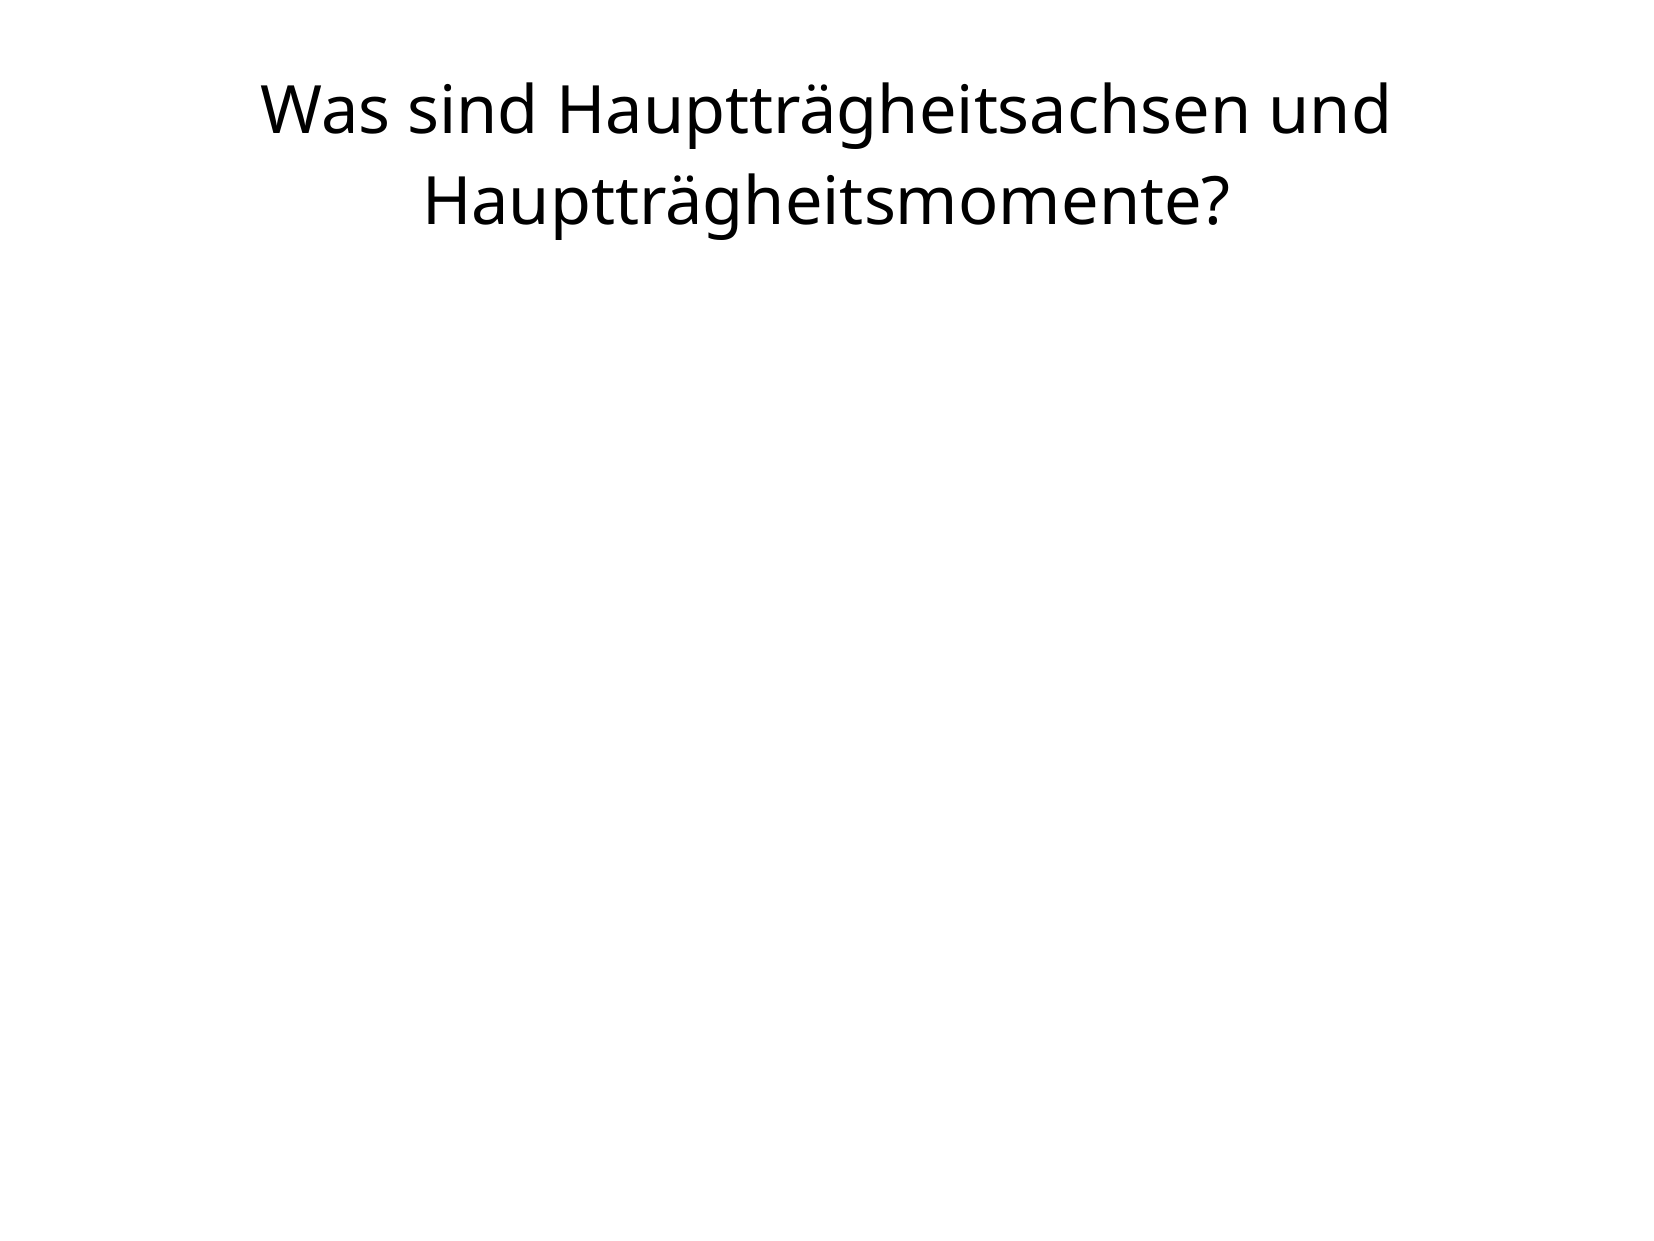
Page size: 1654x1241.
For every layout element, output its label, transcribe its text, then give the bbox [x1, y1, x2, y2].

title Was sind Hauptträgheitsachsen und Hauptträgheitsmomente? [82, 49, 1571, 257]
